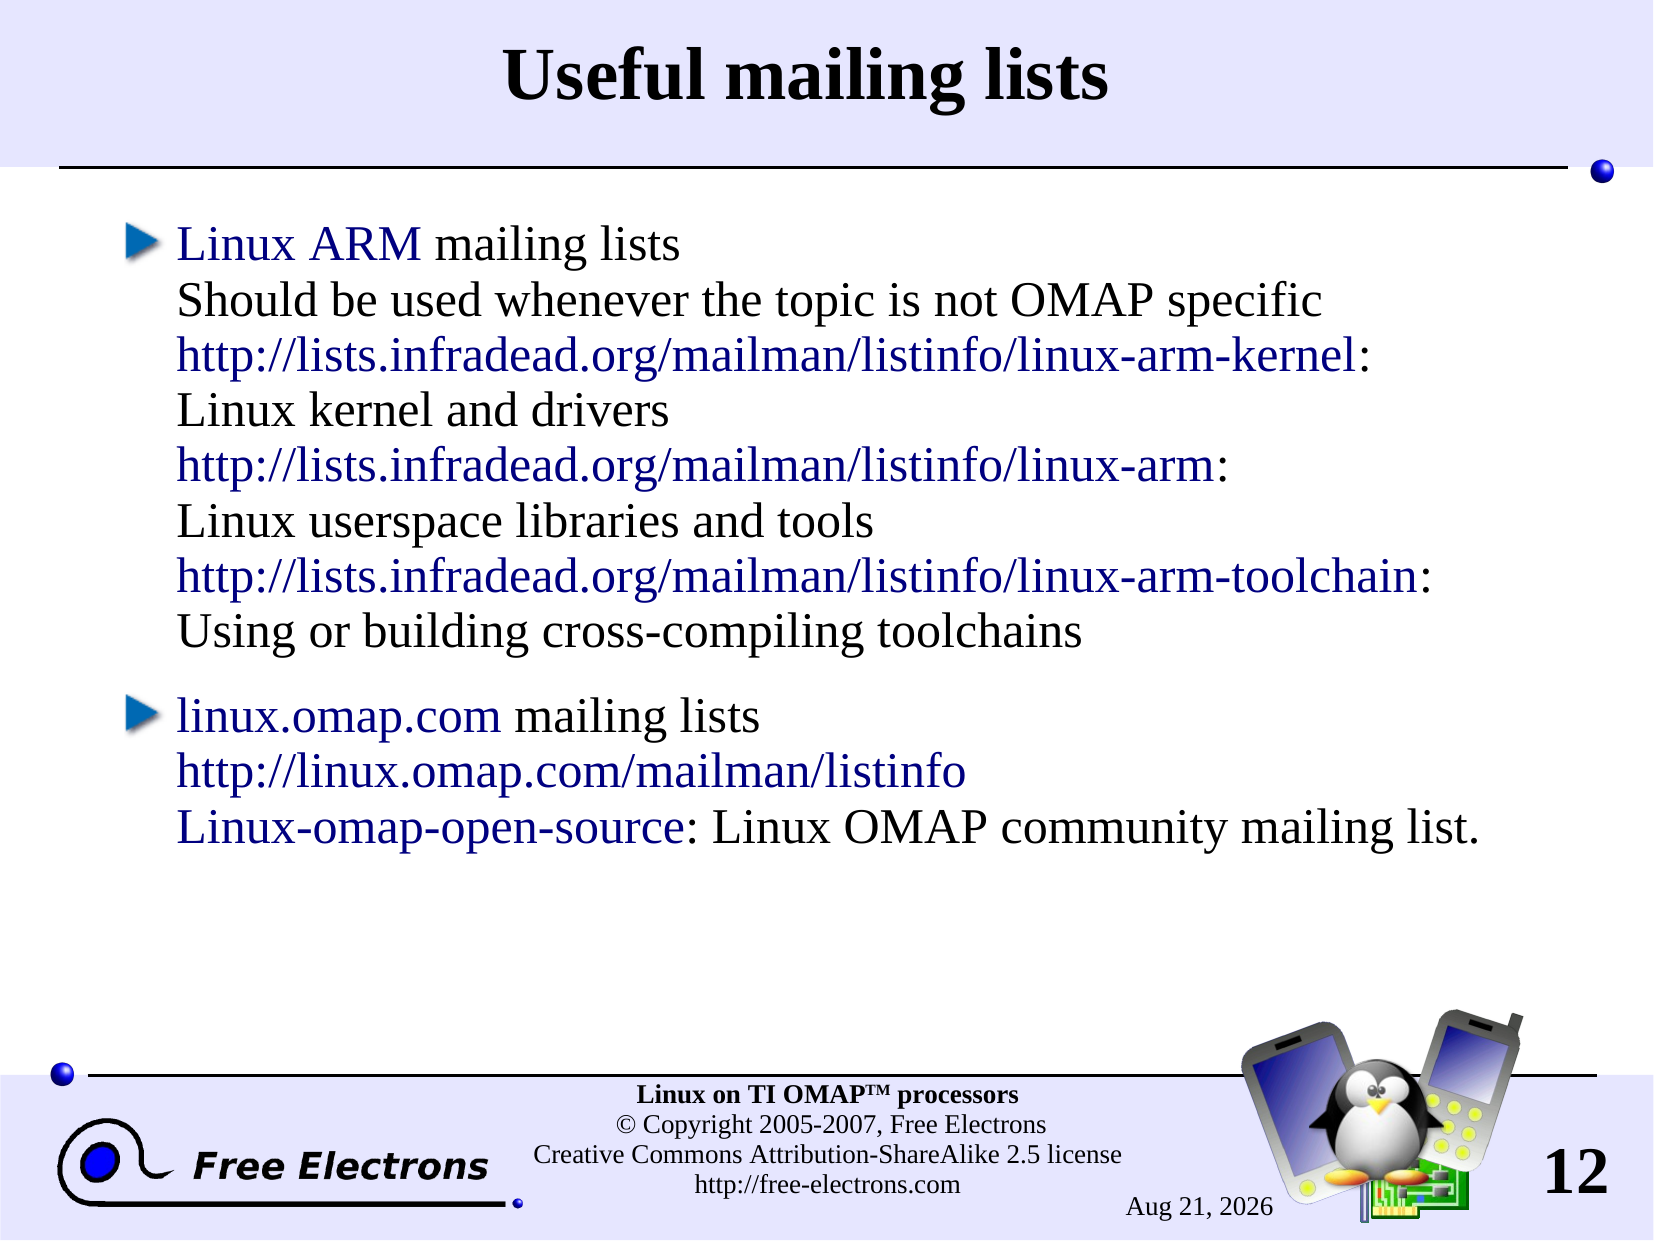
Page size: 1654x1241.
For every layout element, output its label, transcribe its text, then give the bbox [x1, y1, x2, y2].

picture [1231, 1007, 1538, 1241]
list Linux ARM mailing lists Should be used whenever the topic is not OMAP specific http://lists.infradead.org/mailman/listinfo/linux-arm-kernel: Linux kernel and drivers http://lists.infradead.org/mailman/listinfo/linux-arm: Linux userspace libraries and tools http://lists.infradead.org/mailman/listinfo/linux-arm-toolchain: Using or building cross-compiling toolchains linux.omap.com mailing lists http://linux.omap.com/mailman/listinfo Linux-omap-open-source: Linux OMAP community mailing list. [105, 216, 1518, 1066]
title Useful mailing lists [60, 25, 1551, 124]
picture [50, 1107, 527, 1216]
